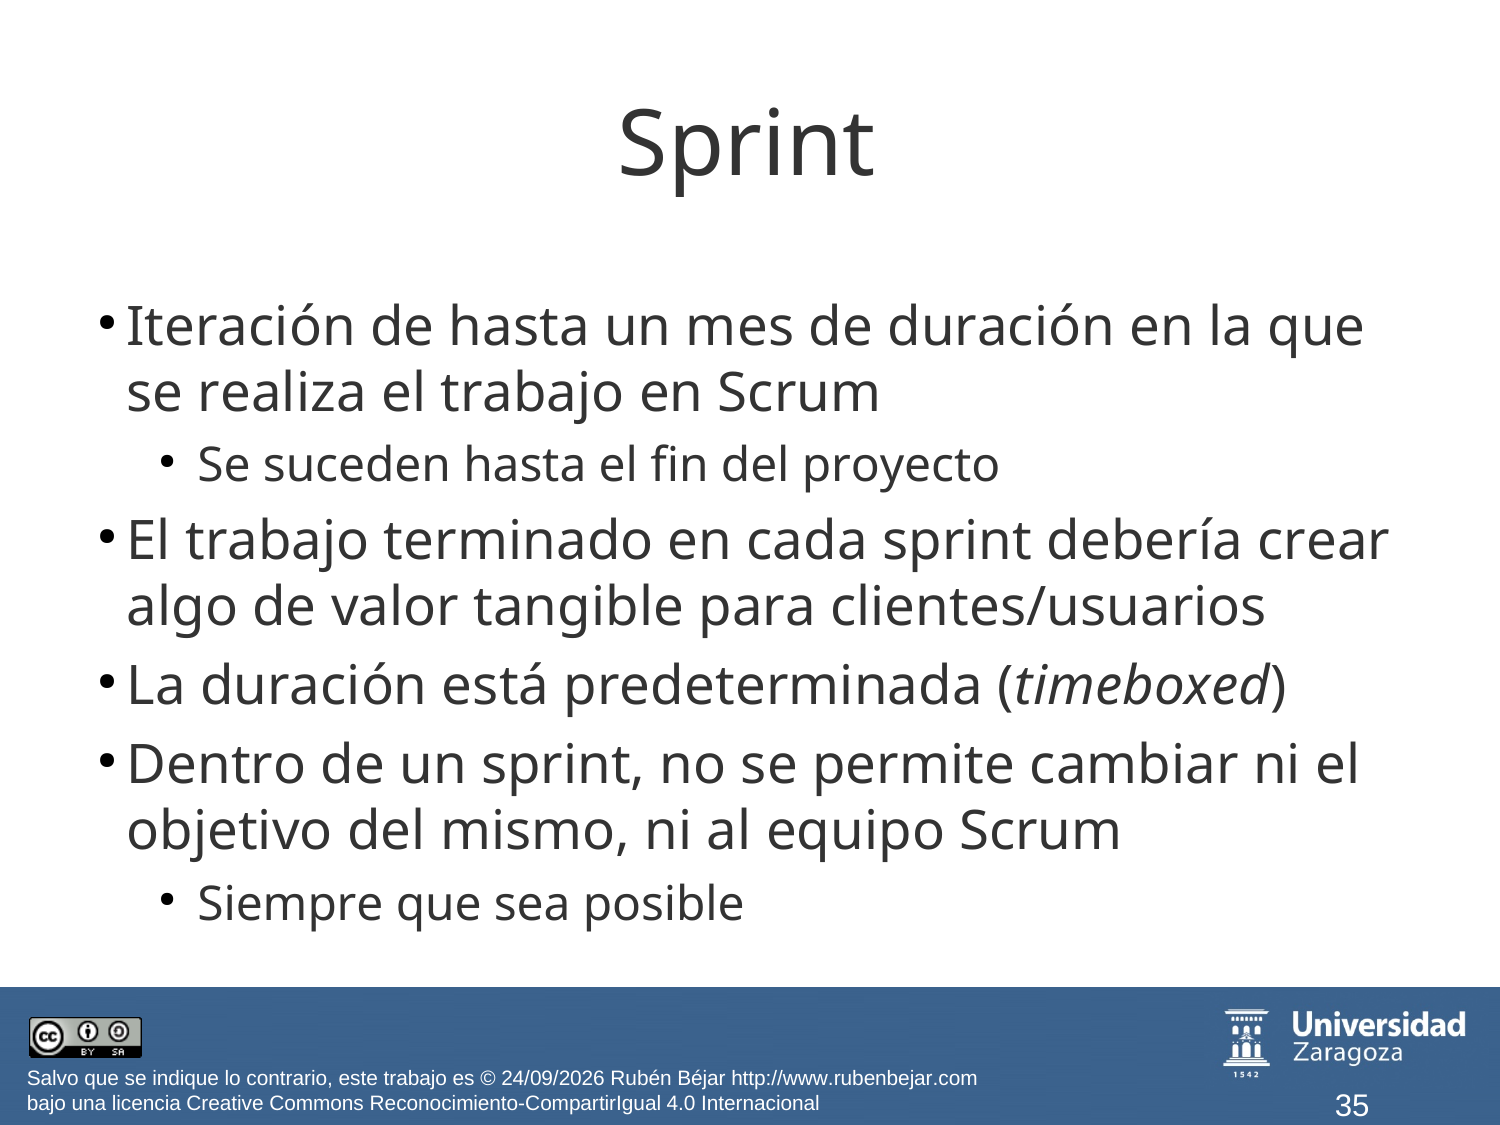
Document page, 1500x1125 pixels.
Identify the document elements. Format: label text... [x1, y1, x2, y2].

list Iteración de hasta un mes de duración en la que se realiza el trabajo en Scrum Se suceden hasta el fin del proyecto El trabajo terminado en cada sprint debería crear algo de valor tangible para clientes/usuarios La duración está predeterminada (timeboxed) Dentro de un sprint, no se permite cambiar ni el objetivo del mismo, ni al equipo Scrum Siempre que sea posible [82, 283, 1418, 957]
title Sprint [74, 21, 1420, 257]
picture [0, 987, 1500, 1125]
